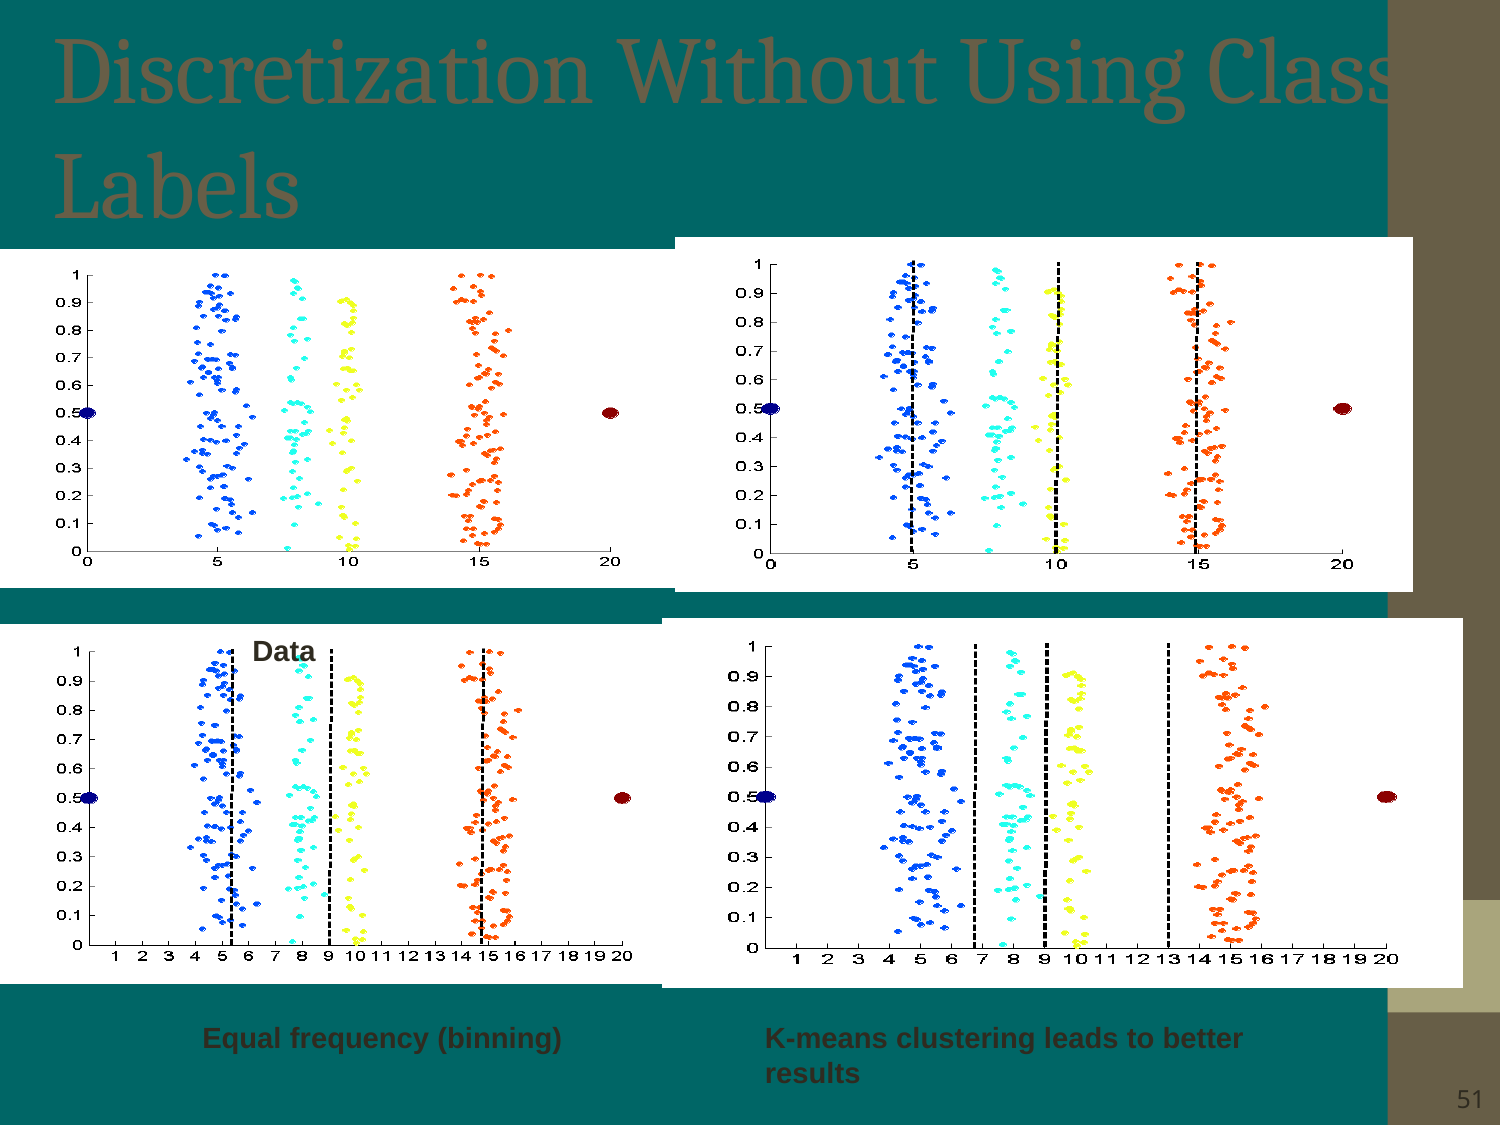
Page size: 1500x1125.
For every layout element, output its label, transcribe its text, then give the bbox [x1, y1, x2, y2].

text_box <number> [1187, 1062, 1500, 1125]
title Discretization Without Using Class Labels (Binning vs. Clustering) [37, 0, 1475, 200]
text_box Data [237, 624, 550, 675]
picture [0, 237, 1413, 592]
picture [0, 618, 1463, 988]
text_box K-means clustering leads to better results [749, 1012, 1363, 1098]
text_box Equal frequency (binning) [187, 1012, 600, 1063]
